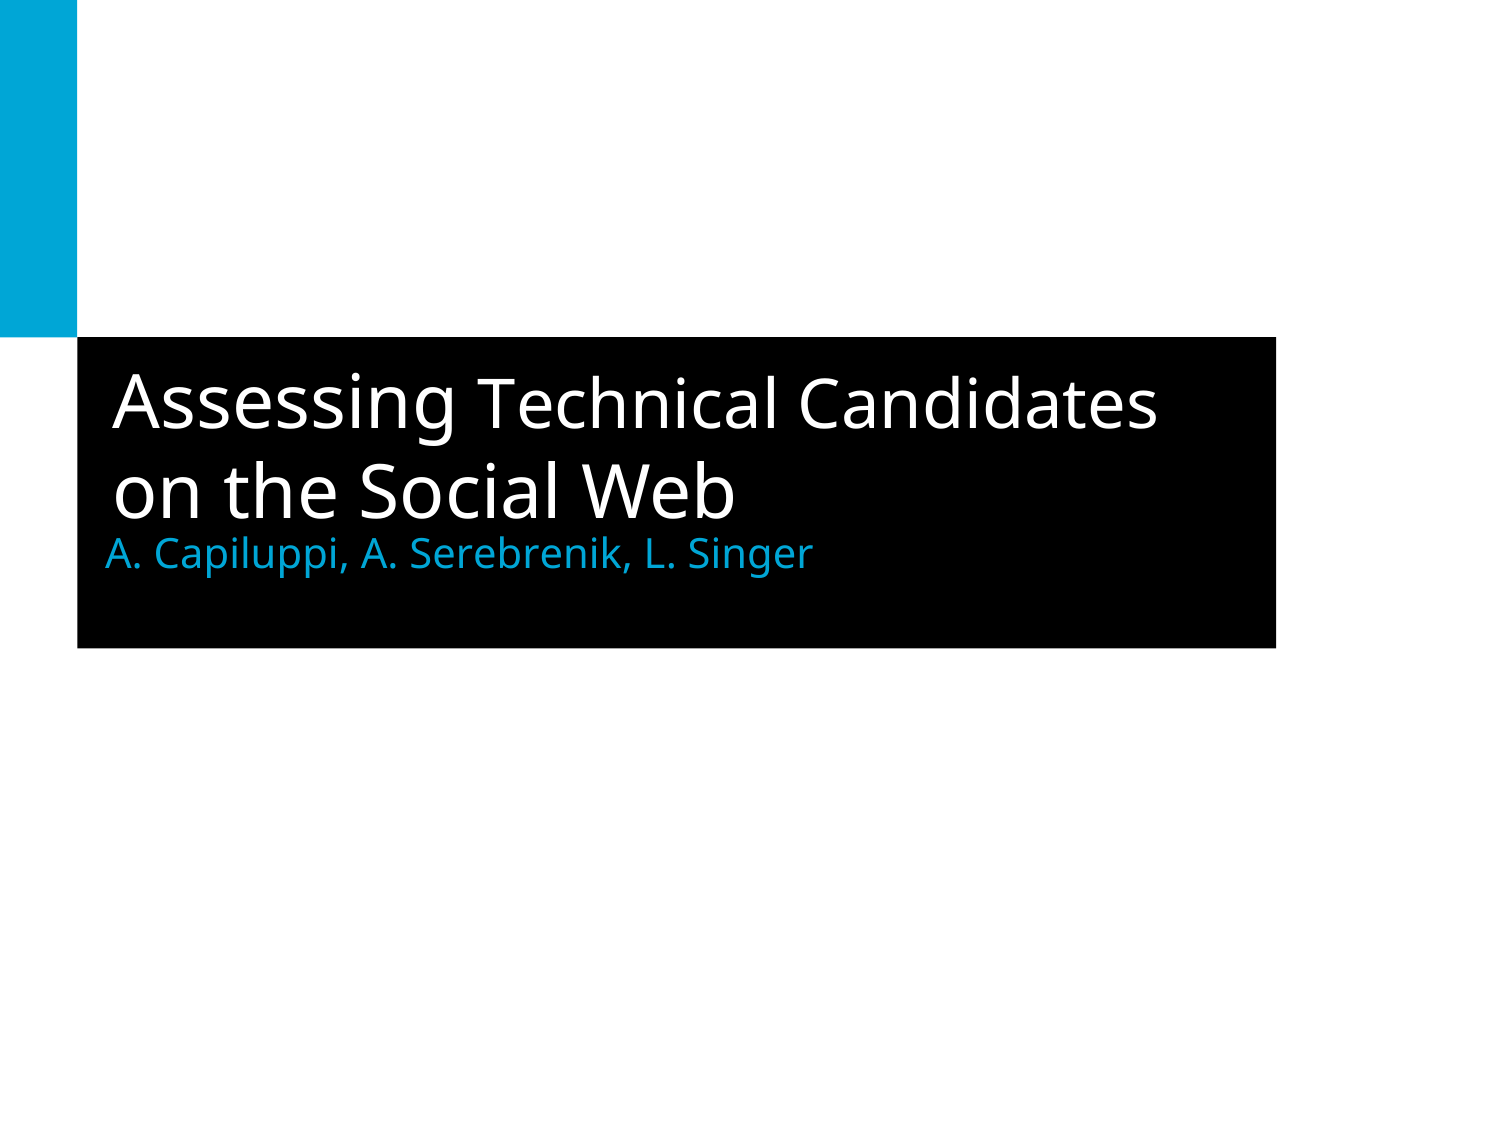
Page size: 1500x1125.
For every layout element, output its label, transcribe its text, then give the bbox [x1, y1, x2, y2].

text_box [0, 0, 1277, 649]
subtitle A. Capiluppi, A. Serebrenik, L. Singer [105, 525, 1218, 661]
title Assessing Technical Candidates on the Social Web [112, 353, 1228, 460]
